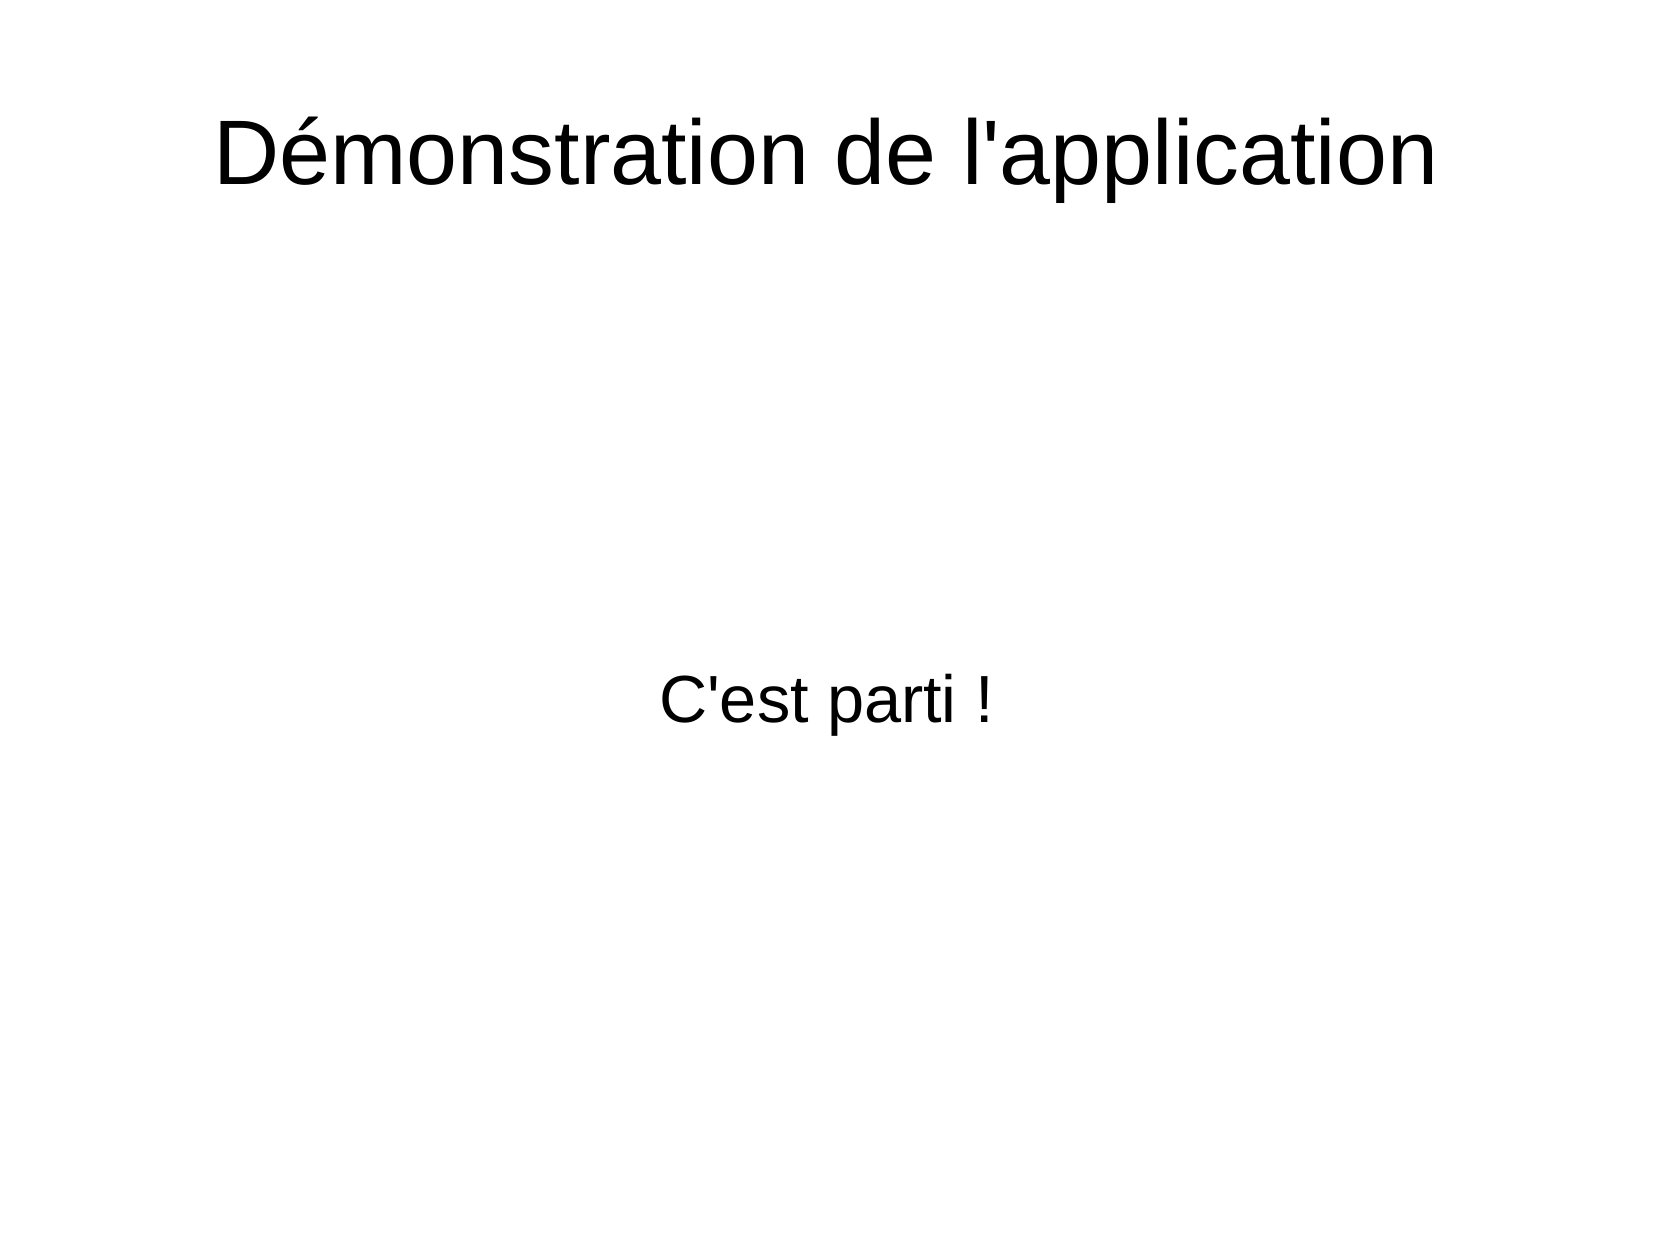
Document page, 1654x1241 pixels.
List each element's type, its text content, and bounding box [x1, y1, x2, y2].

title Démonstration de l'application [82, 49, 1571, 257]
list C'est parti ! [82, 290, 1571, 1109]
